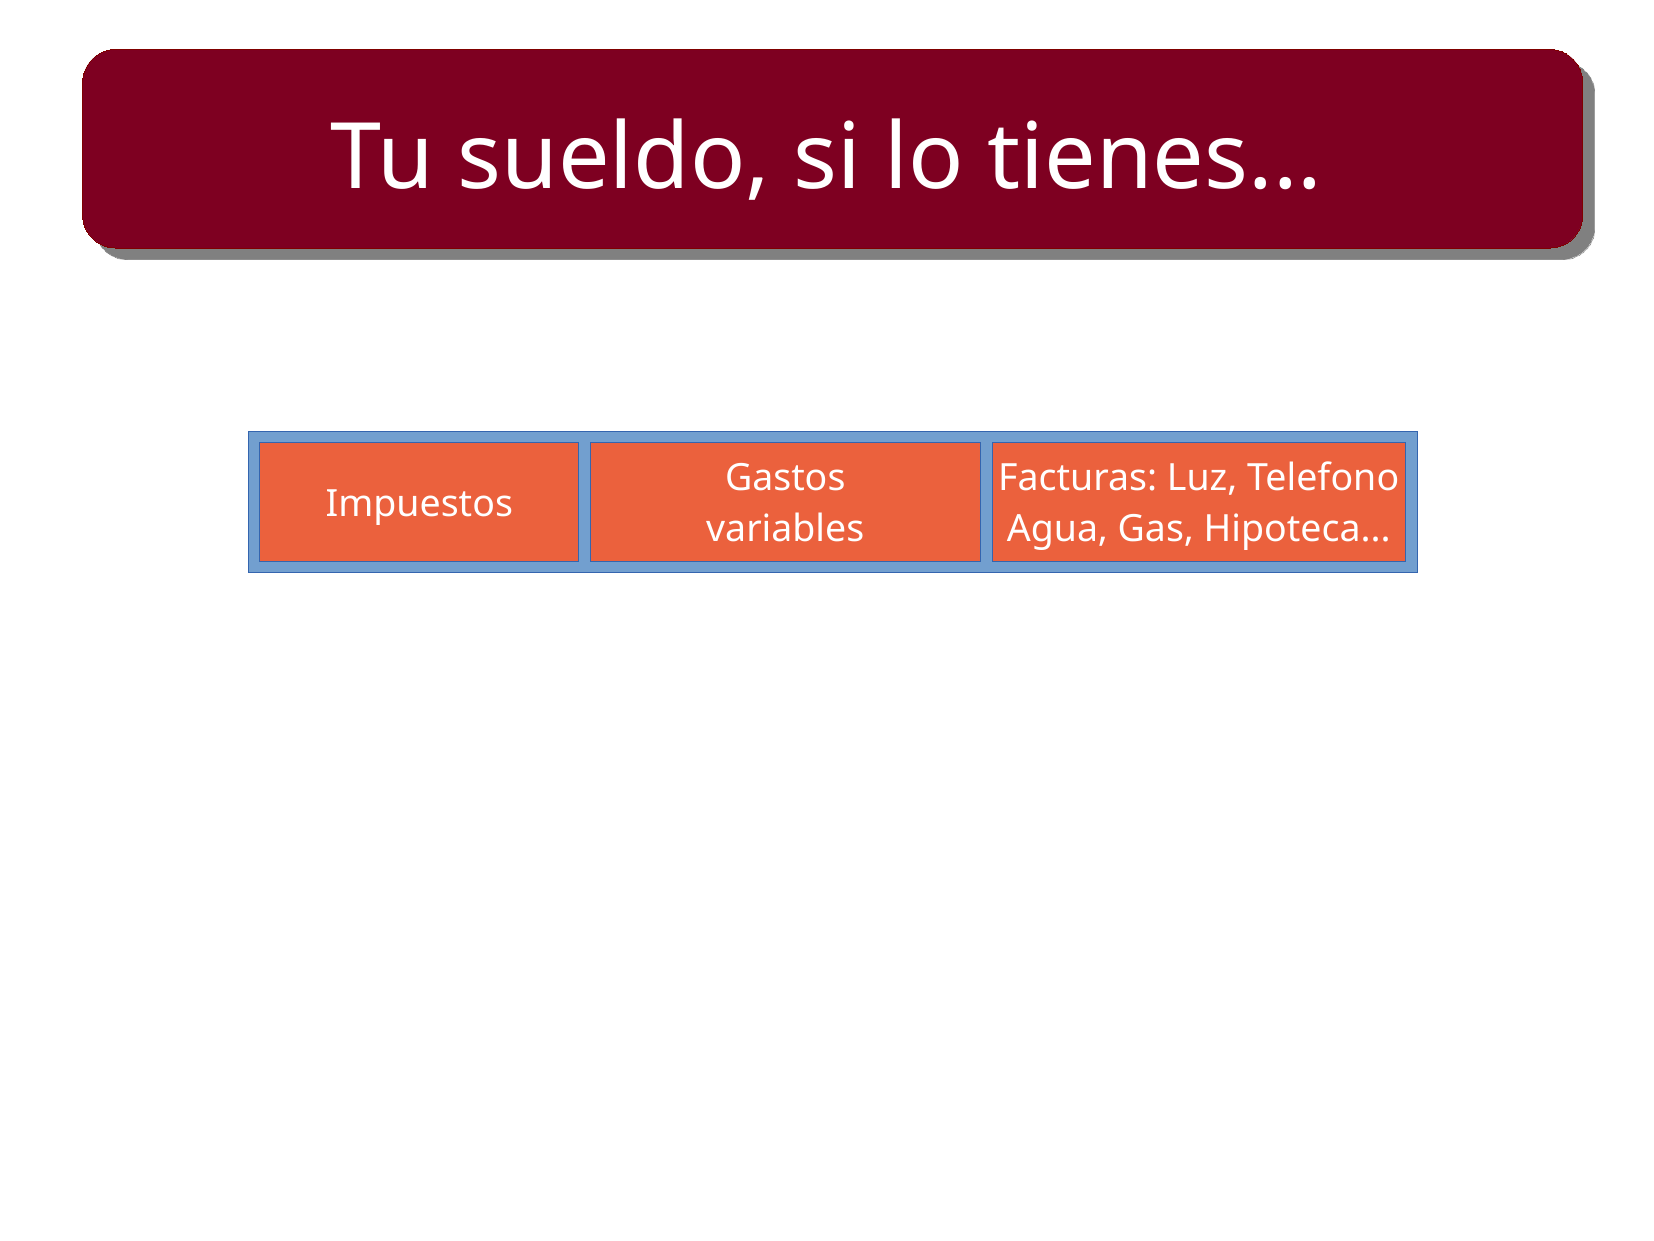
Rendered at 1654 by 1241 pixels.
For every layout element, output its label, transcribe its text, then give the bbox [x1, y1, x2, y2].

text_box [248, 431, 1418, 573]
text_box Impuestos [259, 442, 579, 562]
text_box Facturas: Luz, Telefono Agua, Gas, Hipoteca... [992, 442, 1406, 562]
text_box Gastos variables [590, 442, 981, 562]
title Tu sueldo, si lo tienes... [82, 49, 1571, 257]
